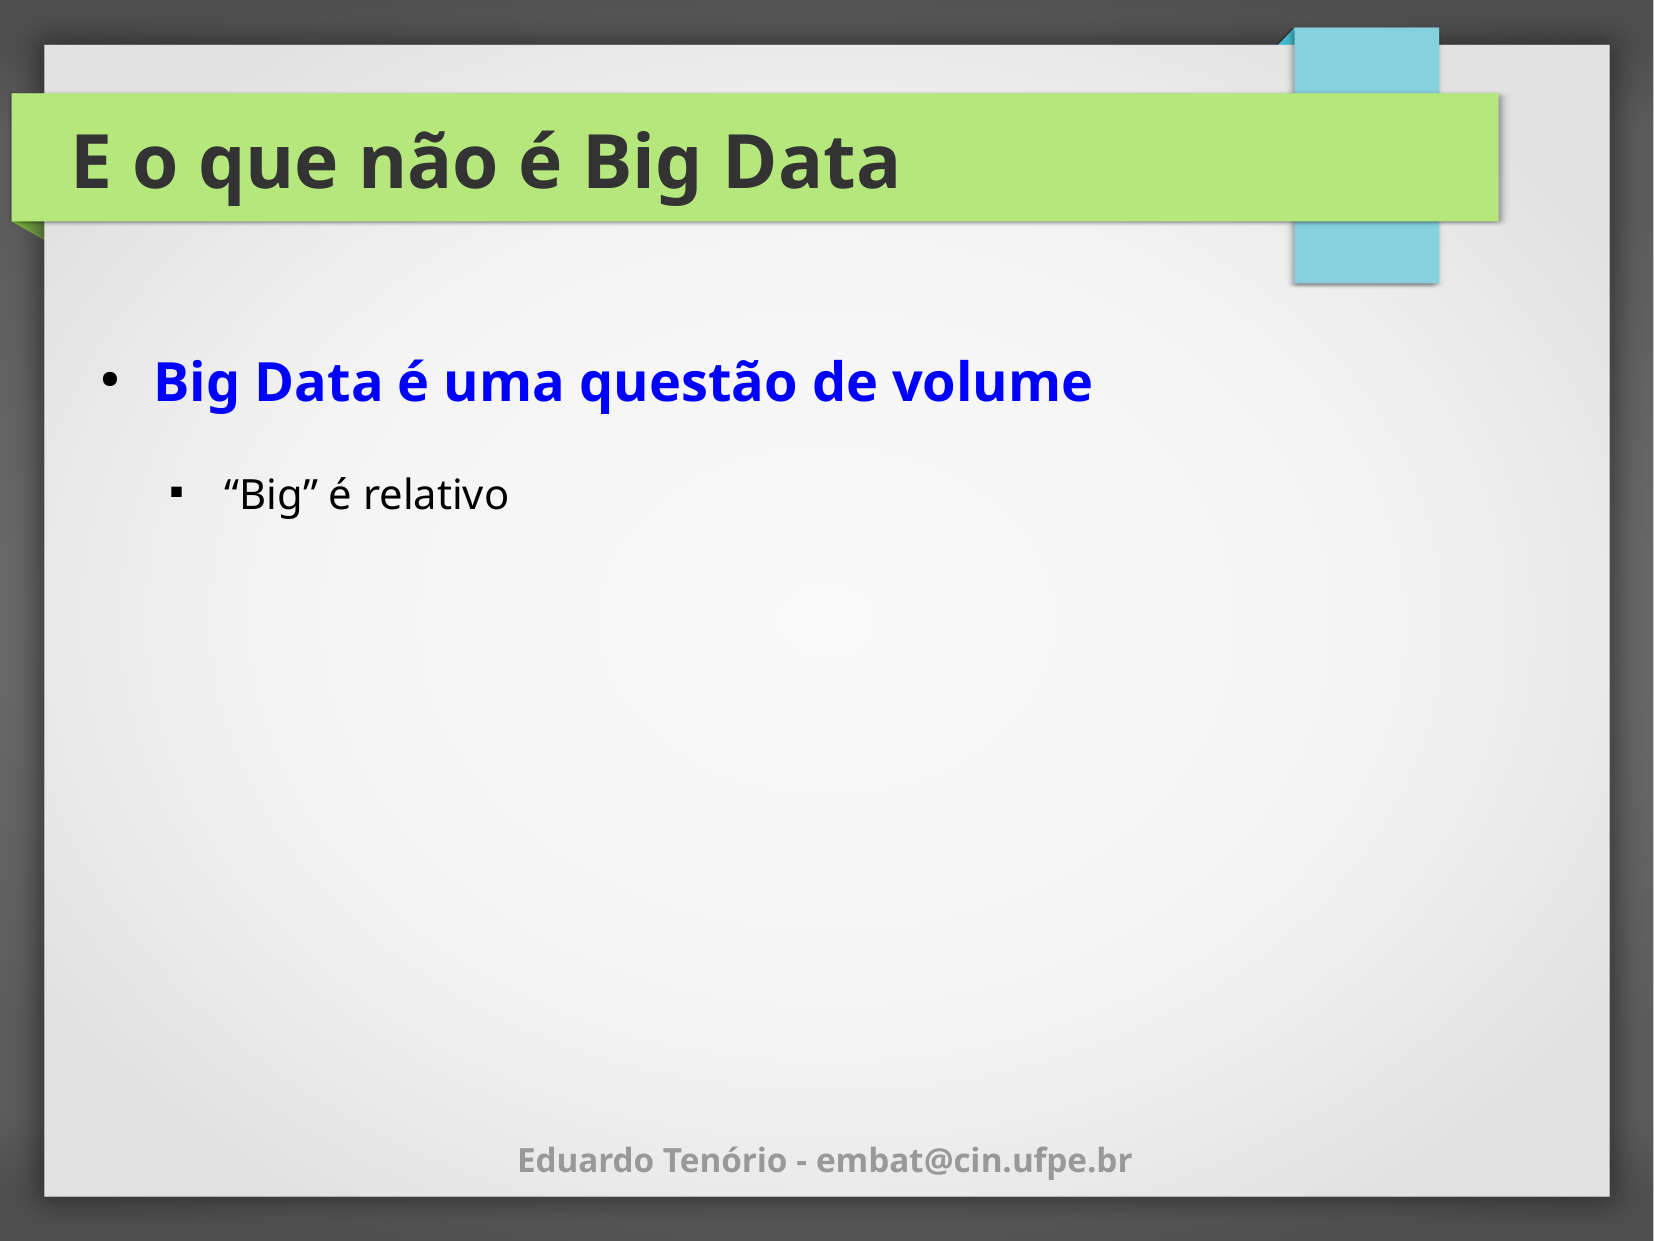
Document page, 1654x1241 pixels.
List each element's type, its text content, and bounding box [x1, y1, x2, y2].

text_box Eduardo Tenório - embat@cin.ufpe.br [45, 1130, 1606, 1201]
picture [0, 0, 1654, 1241]
list Big Data é uma questão de volume [82, 343, 1538, 465]
title E o que não é Big Data [70, 97, 1229, 221]
list “Big” é relativo [82, 465, 1538, 1063]
